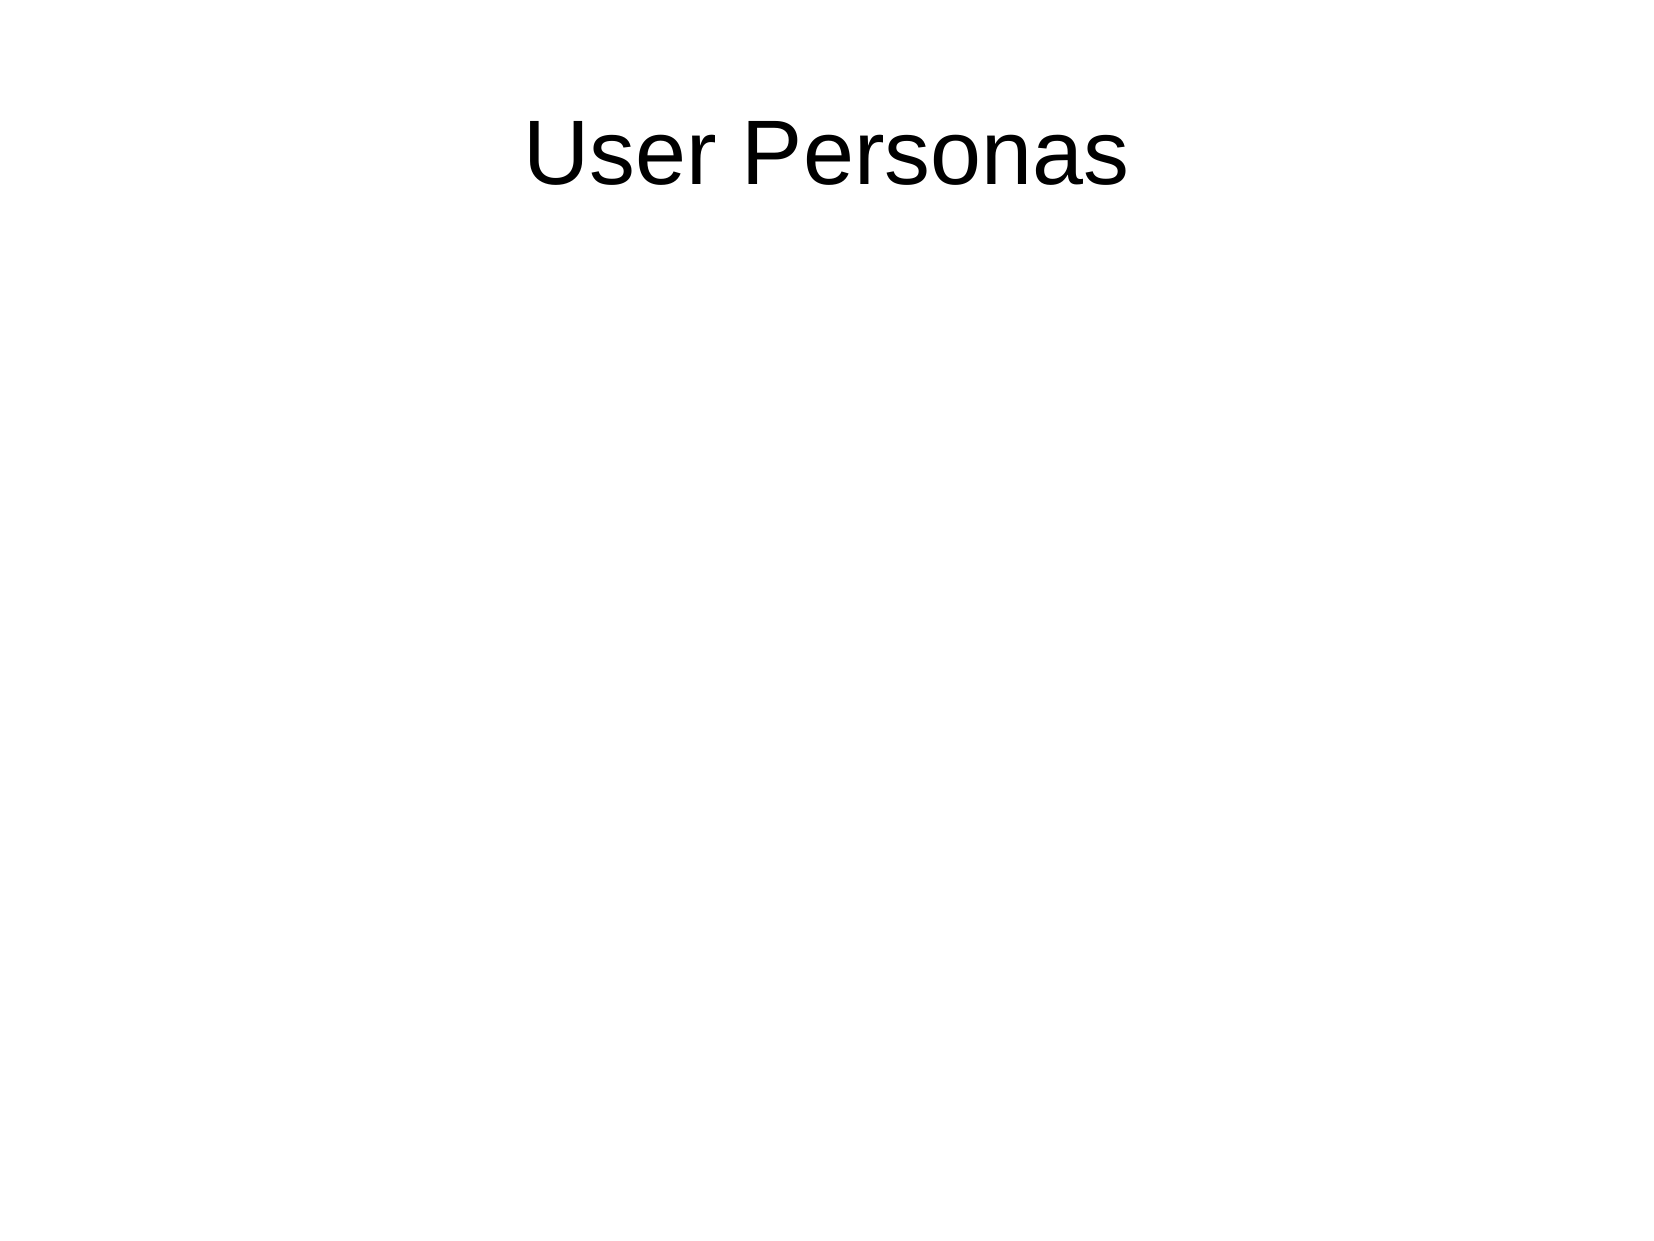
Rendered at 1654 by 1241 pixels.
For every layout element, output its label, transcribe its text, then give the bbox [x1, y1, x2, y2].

title User Personas [82, 49, 1571, 257]
